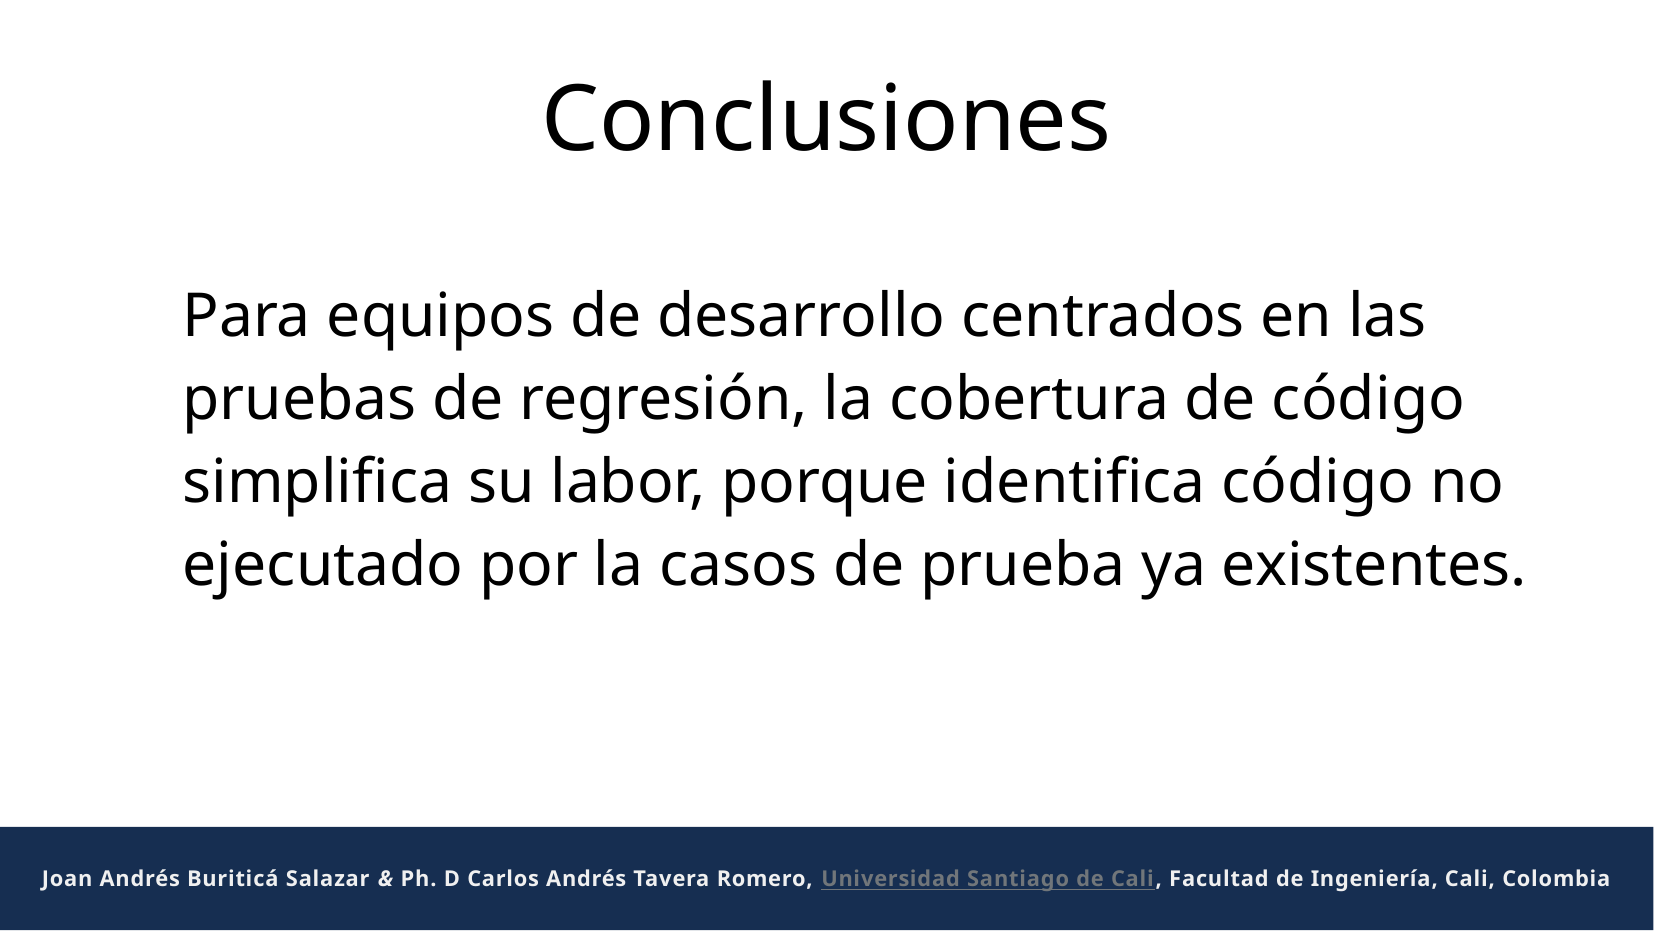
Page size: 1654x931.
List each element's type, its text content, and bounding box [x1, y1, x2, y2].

title Conclusiones [82, 37, 1571, 193]
list Para equipos de desarrollo centrados en las pruebas de regresión, la cobertura de código simplifica su labor, porque identifica código no ejecutado por la casos de prueba ya existentes. [118, 271, 1536, 686]
